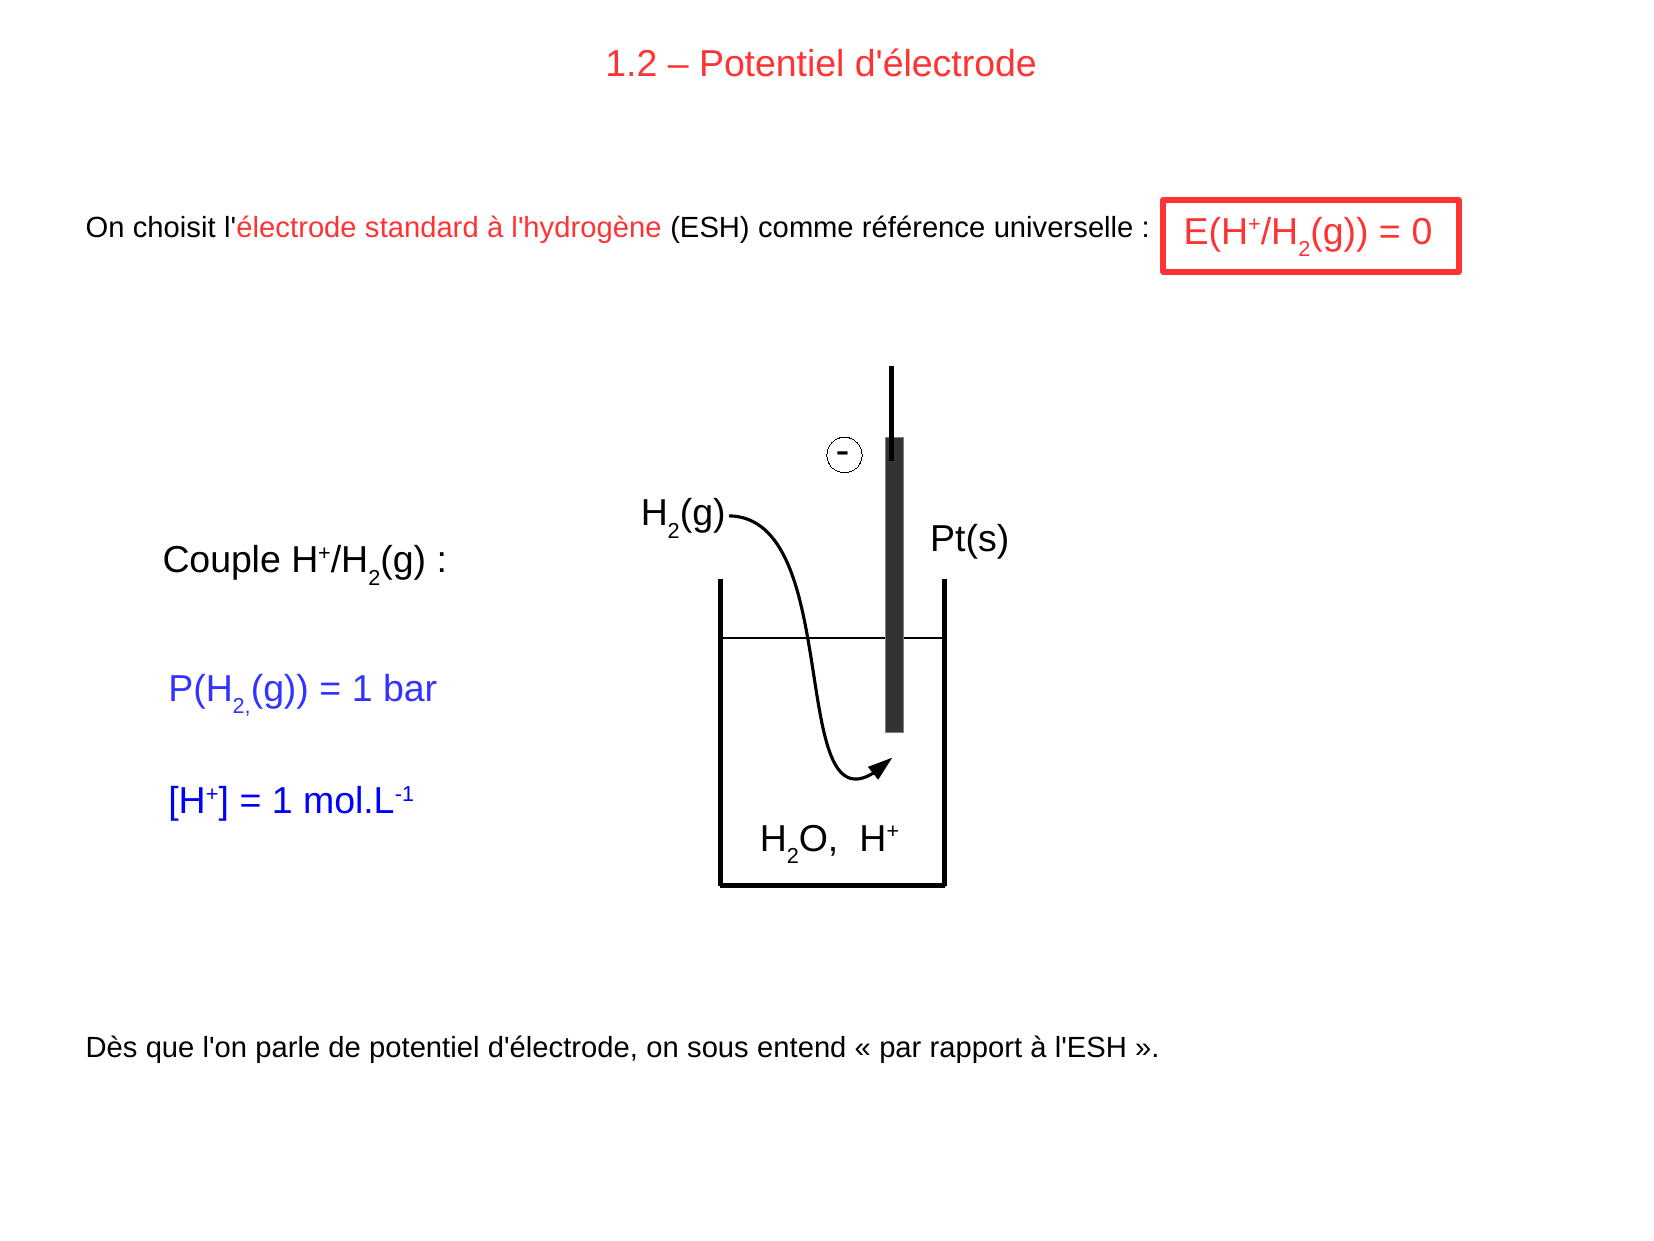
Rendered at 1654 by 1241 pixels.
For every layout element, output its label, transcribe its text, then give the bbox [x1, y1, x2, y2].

text_box [723, 437, 942, 883]
text_box Dès que l'on parle de potentiel d'électrode, on sous entend « par rapport à l'ESH ». [70, 1023, 1182, 1071]
text_box P(H2,(g)) = 1 bar [153, 659, 455, 731]
text_box On choisit l'électrode standard à l'hydrogène (ESH) comme référence universelle : [70, 203, 1394, 252]
text_box Pt(s) [915, 510, 1034, 567]
text_box H2(g) [625, 484, 745, 550]
text_box - [820, 419, 880, 481]
text_box E(H+/H2(g)) = 0 [1163, 200, 1459, 272]
text_box [H+] = 1 mol.L-1 [153, 772, 479, 838]
text_box H2O, H+ [745, 810, 928, 876]
text_box 1.2 – Potentiel d'électrode [590, 35, 1099, 107]
text_box Couple H+/H2(g) : [147, 531, 473, 598]
